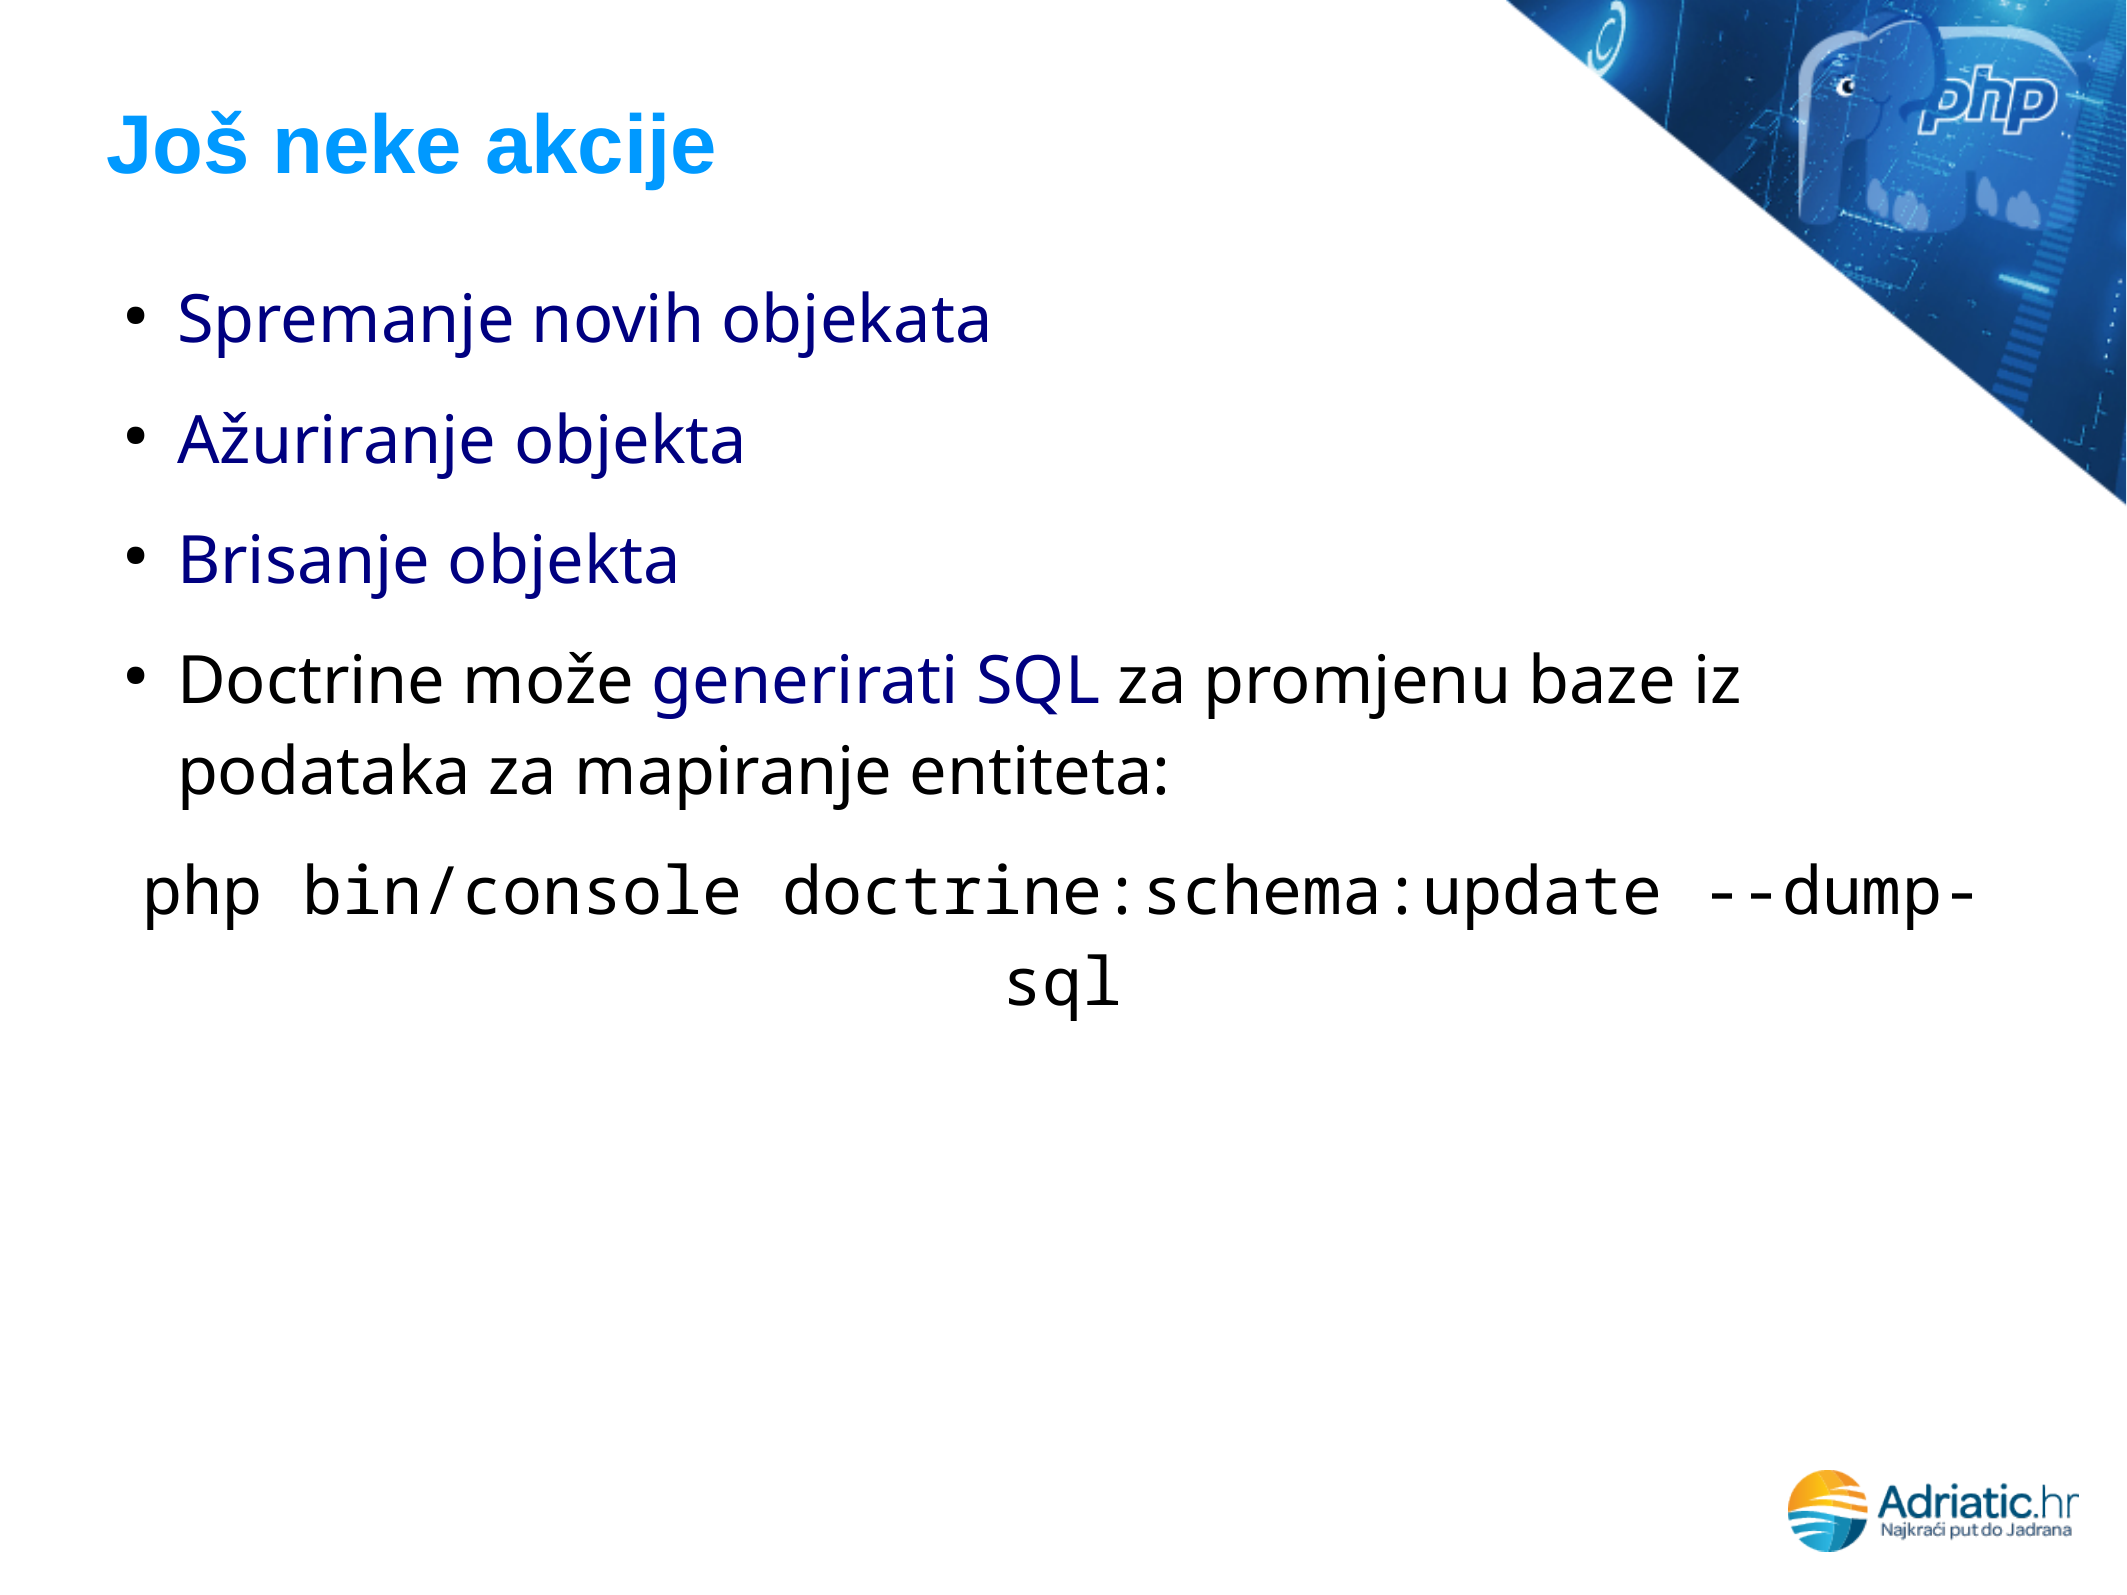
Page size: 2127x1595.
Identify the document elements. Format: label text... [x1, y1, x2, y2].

picture [1788, 1470, 2079, 1552]
title Još neke akcije [106, 70, 1630, 219]
picture [1505, 0, 2127, 625]
list Spremanje novih objekata Ažuriranje objekta Brisanje objekta Doctrine može generirati SQL za promjenu baze iz podataka za mapiranje entiteta: php bin/console doctrine:schema:update --dump-sql [106, 271, 2020, 1453]
